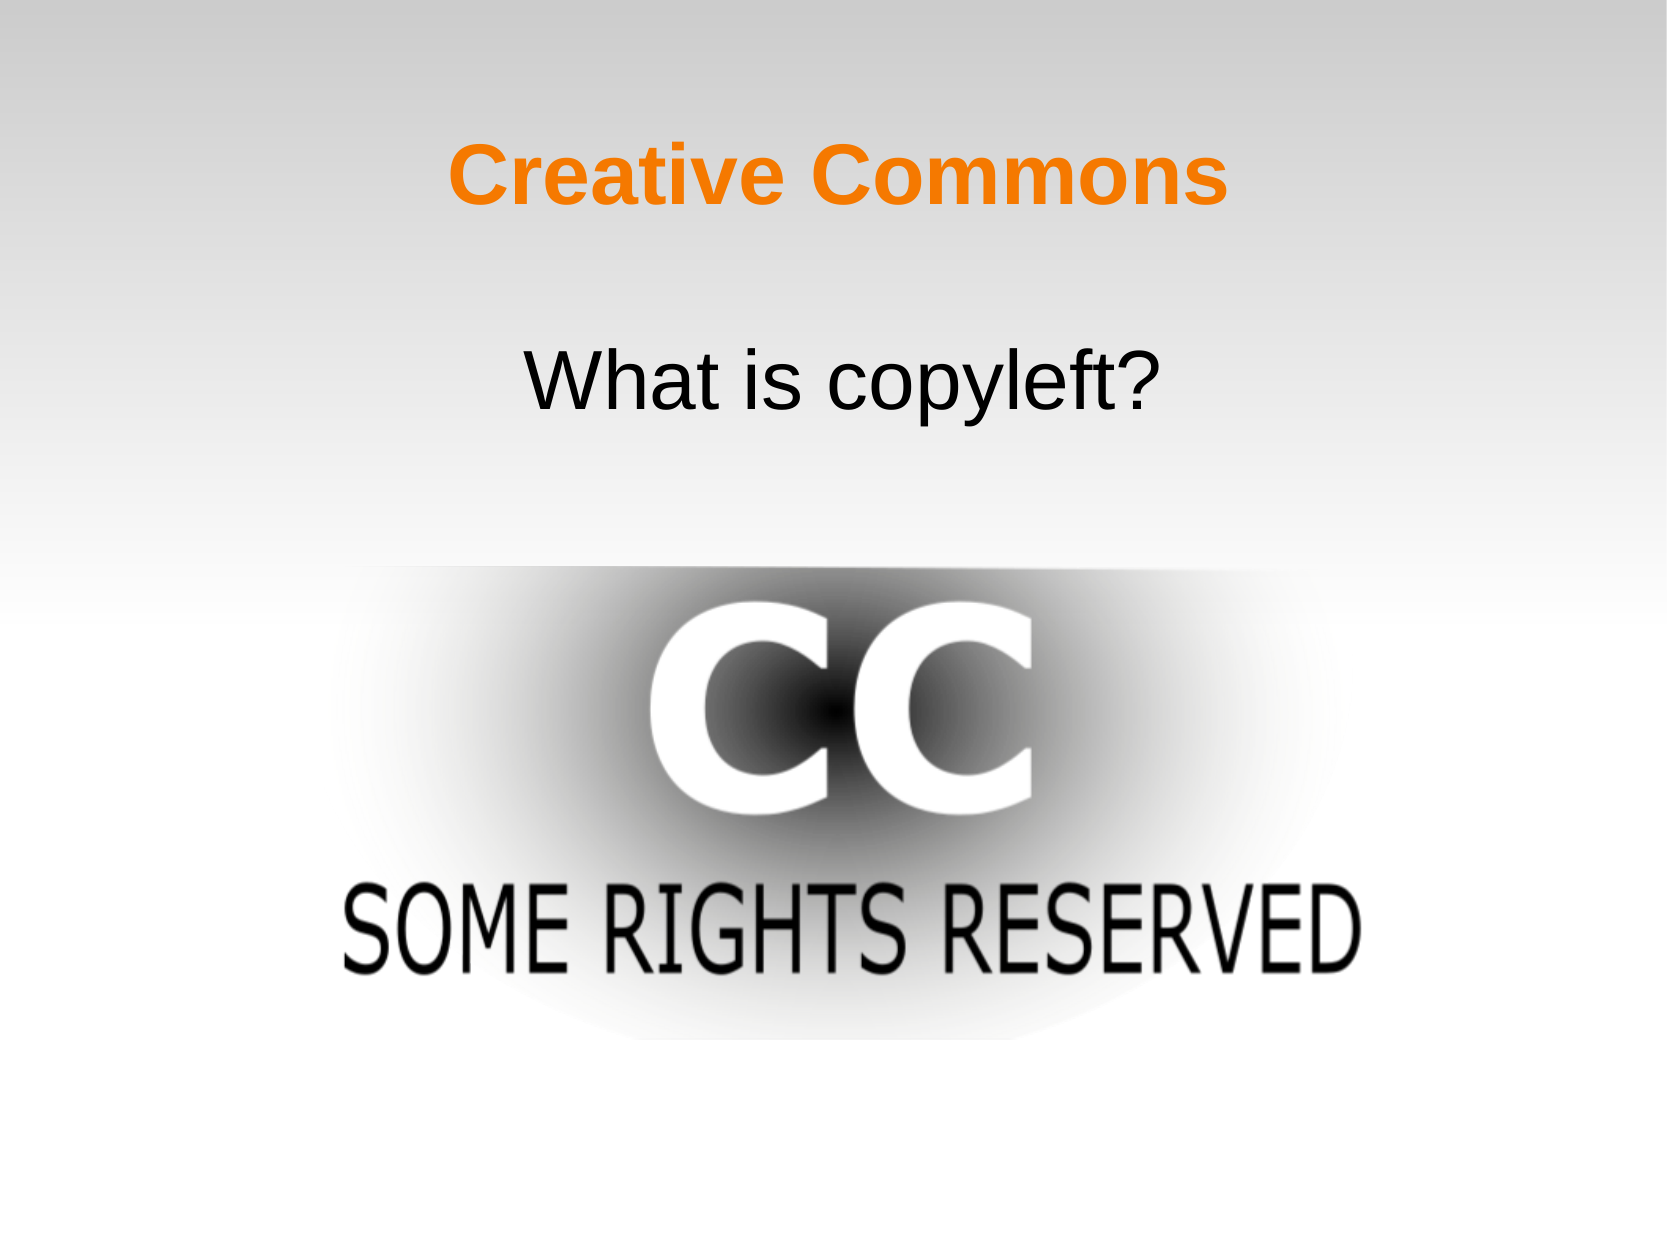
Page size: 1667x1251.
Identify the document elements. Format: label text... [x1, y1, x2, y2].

list What is copyleft? [87, 308, 1600, 1140]
title Creative Commons [83, 51, 1596, 272]
picture [0, 0, 1667, 1250]
